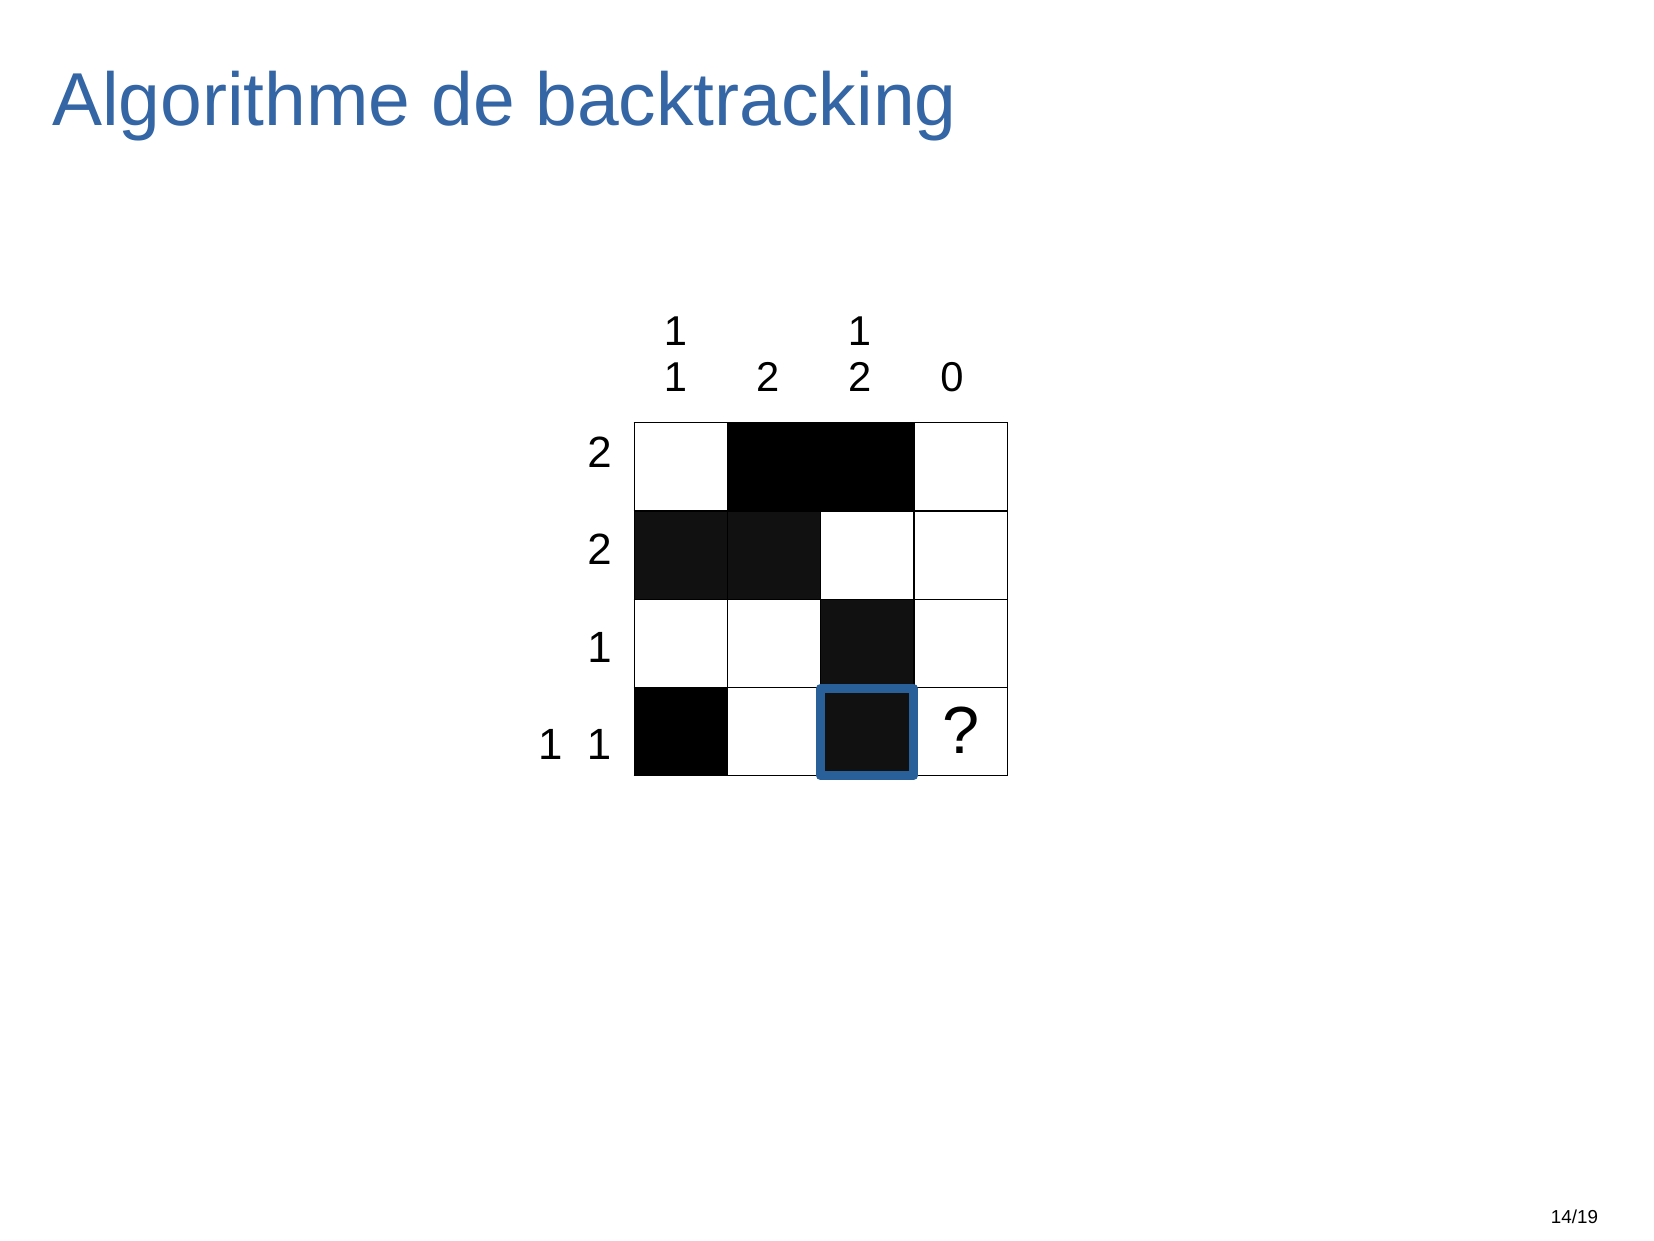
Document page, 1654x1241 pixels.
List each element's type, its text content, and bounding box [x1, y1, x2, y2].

table_cell [821, 512, 913, 599]
table_cell [821, 600, 913, 684]
table_header [915, 423, 1007, 510]
table_header [821, 423, 913, 510]
table_cell [915, 512, 1007, 599]
table_cell [825, 693, 909, 771]
text_box 2 2 1 1 1 [523, 420, 633, 826]
table_cell [728, 512, 820, 599]
table_header [635, 423, 727, 510]
table_cell [635, 688, 727, 775]
table_cell [728, 688, 816, 775]
table_cell [728, 600, 820, 687]
table_cell [635, 512, 727, 599]
table_cell ? [918, 688, 1007, 775]
text_box 14/19 [1536, 1198, 1613, 1235]
table_cell [915, 600, 1007, 687]
text_box Algorithme de backtracking [37, 50, 976, 151]
table_cell [635, 600, 727, 687]
table_header [728, 423, 820, 510]
text_box 1 1 1 2 2 0 [637, 300, 992, 408]
